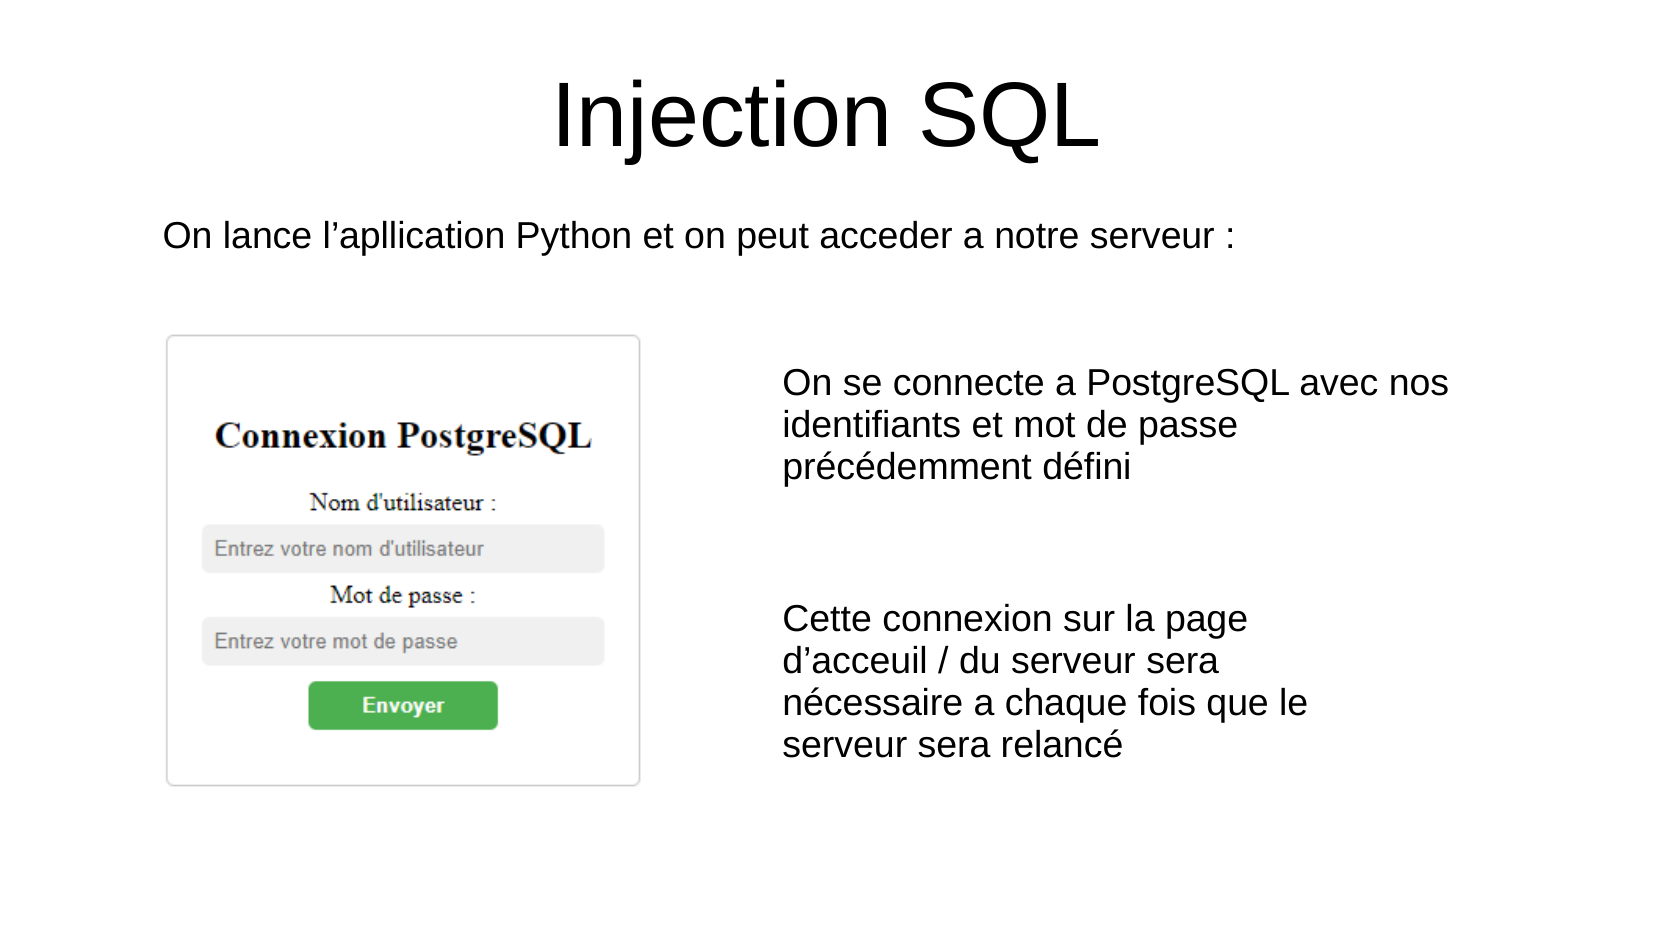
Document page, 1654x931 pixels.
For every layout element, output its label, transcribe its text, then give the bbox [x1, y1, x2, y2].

title Injection SQL [82, 37, 1571, 193]
text_box On lance l’apllication Python et on peut acceder a notre serveur : [147, 206, 1595, 264]
text_box Cette connexion sur la page d’acceuil / du serveur sera nécessaire a chaque fois que le serveur sera relancé [767, 590, 1329, 774]
text_box On se connecte a PostgreSQL avec nos identifiants et mot de passe précédemment défini [767, 354, 1506, 496]
picture [146, 324, 650, 796]
